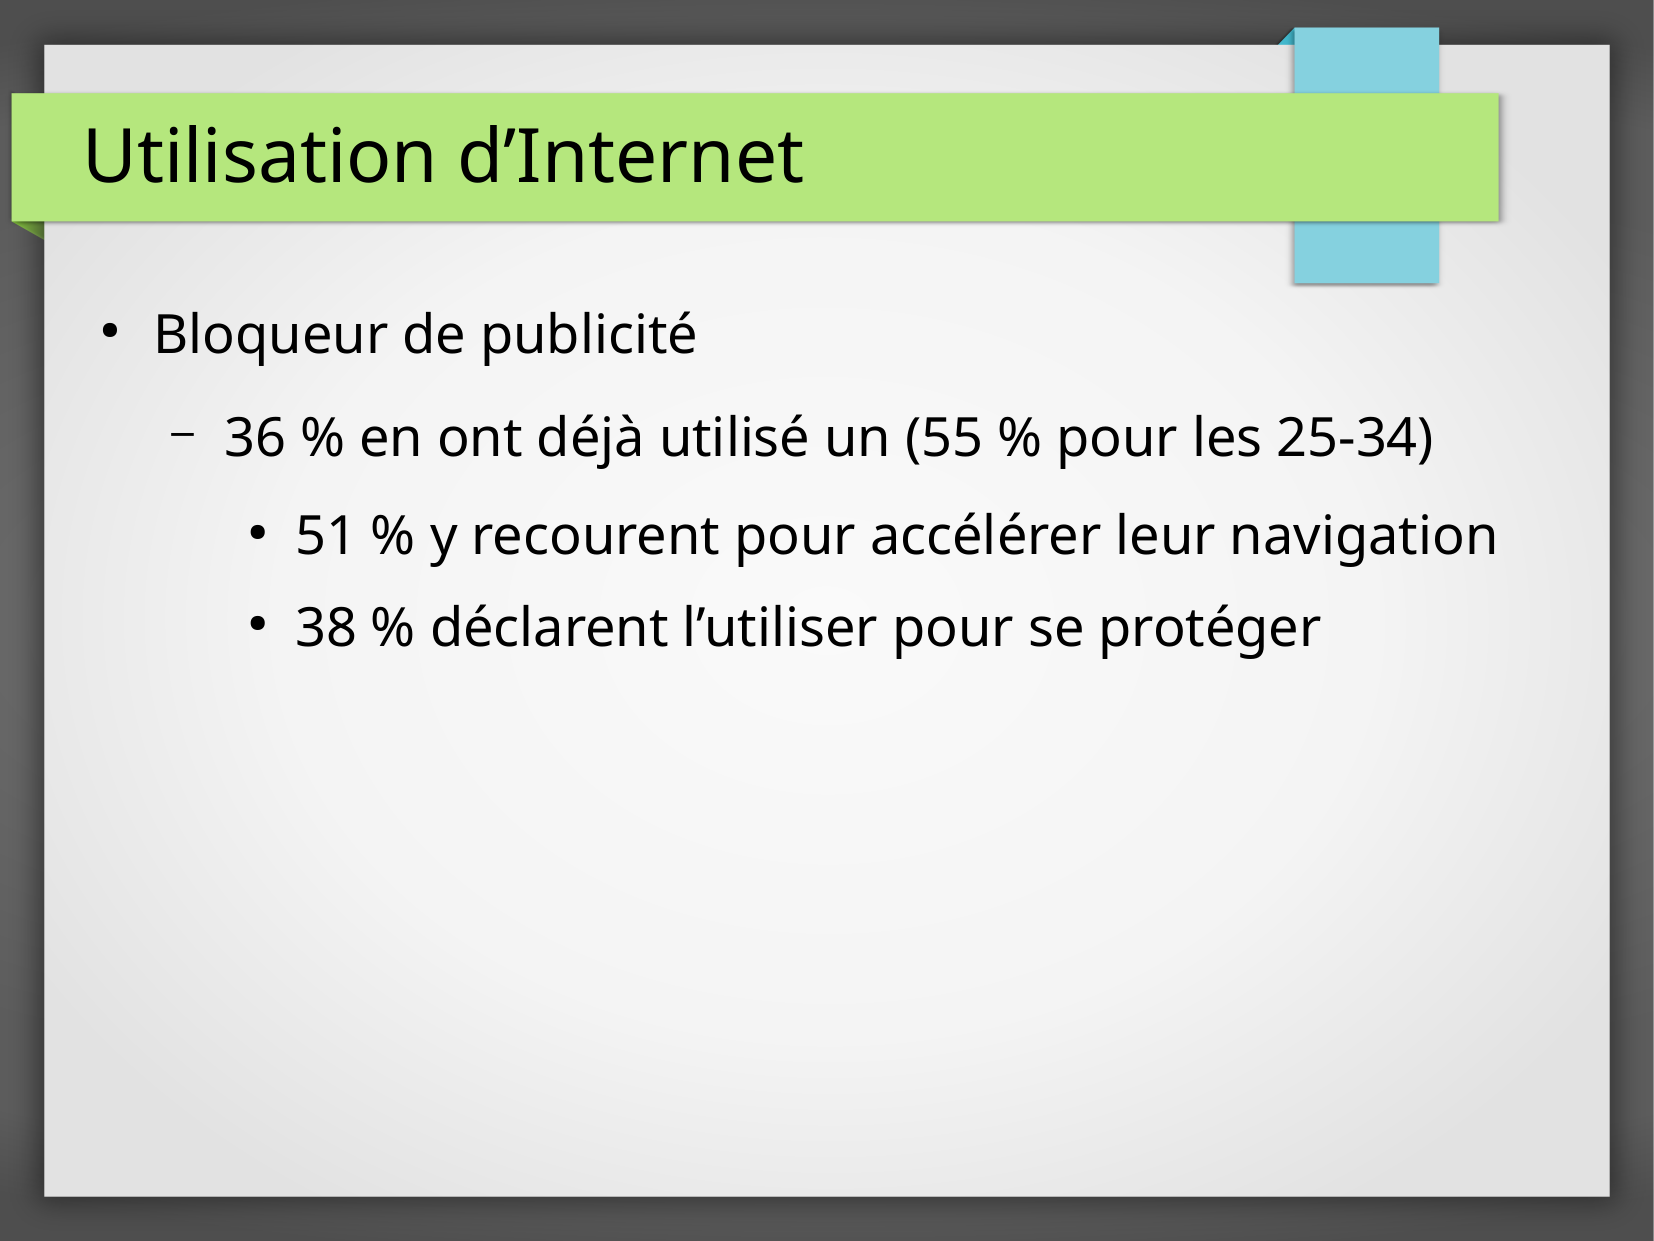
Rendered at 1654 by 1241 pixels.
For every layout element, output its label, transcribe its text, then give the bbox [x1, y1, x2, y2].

picture [0, 0, 1654, 1241]
title Utilisation d’Internet [82, 94, 1264, 213]
list Bloqueur de publicité 36 % en ont déjà utilisé un (55 % pour les 25-34) 51 % y recourent pour accélérer leur navigation 38 % déclarent l’utiliser pour se protéger [82, 295, 1571, 1015]
